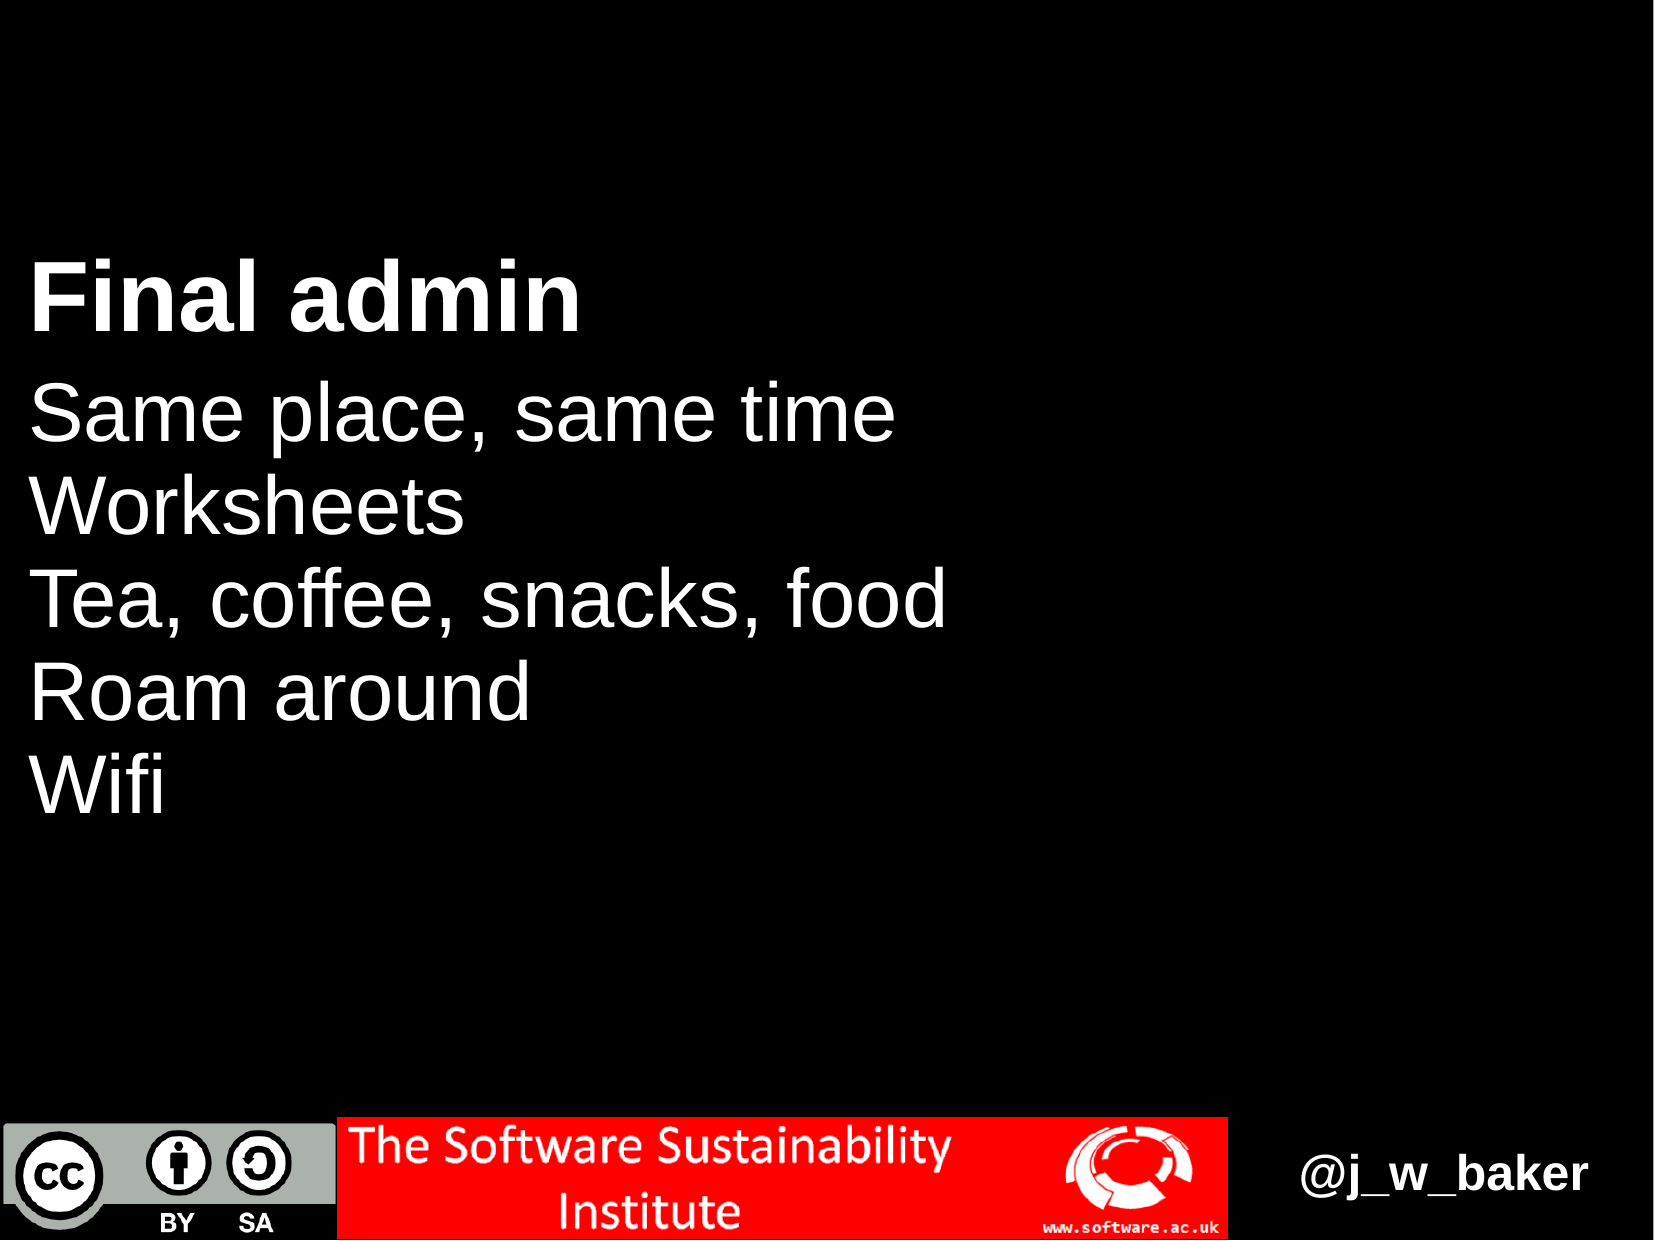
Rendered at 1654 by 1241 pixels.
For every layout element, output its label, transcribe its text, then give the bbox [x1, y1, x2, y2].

picture [0, 1117, 1228, 1239]
text_box @j_w_baker [1266, 1085, 1622, 1241]
text_box Final admin Same place, same time Worksheets Tea, coffee, snacks, food Roam around Wifi [28, 239, 1623, 833]
